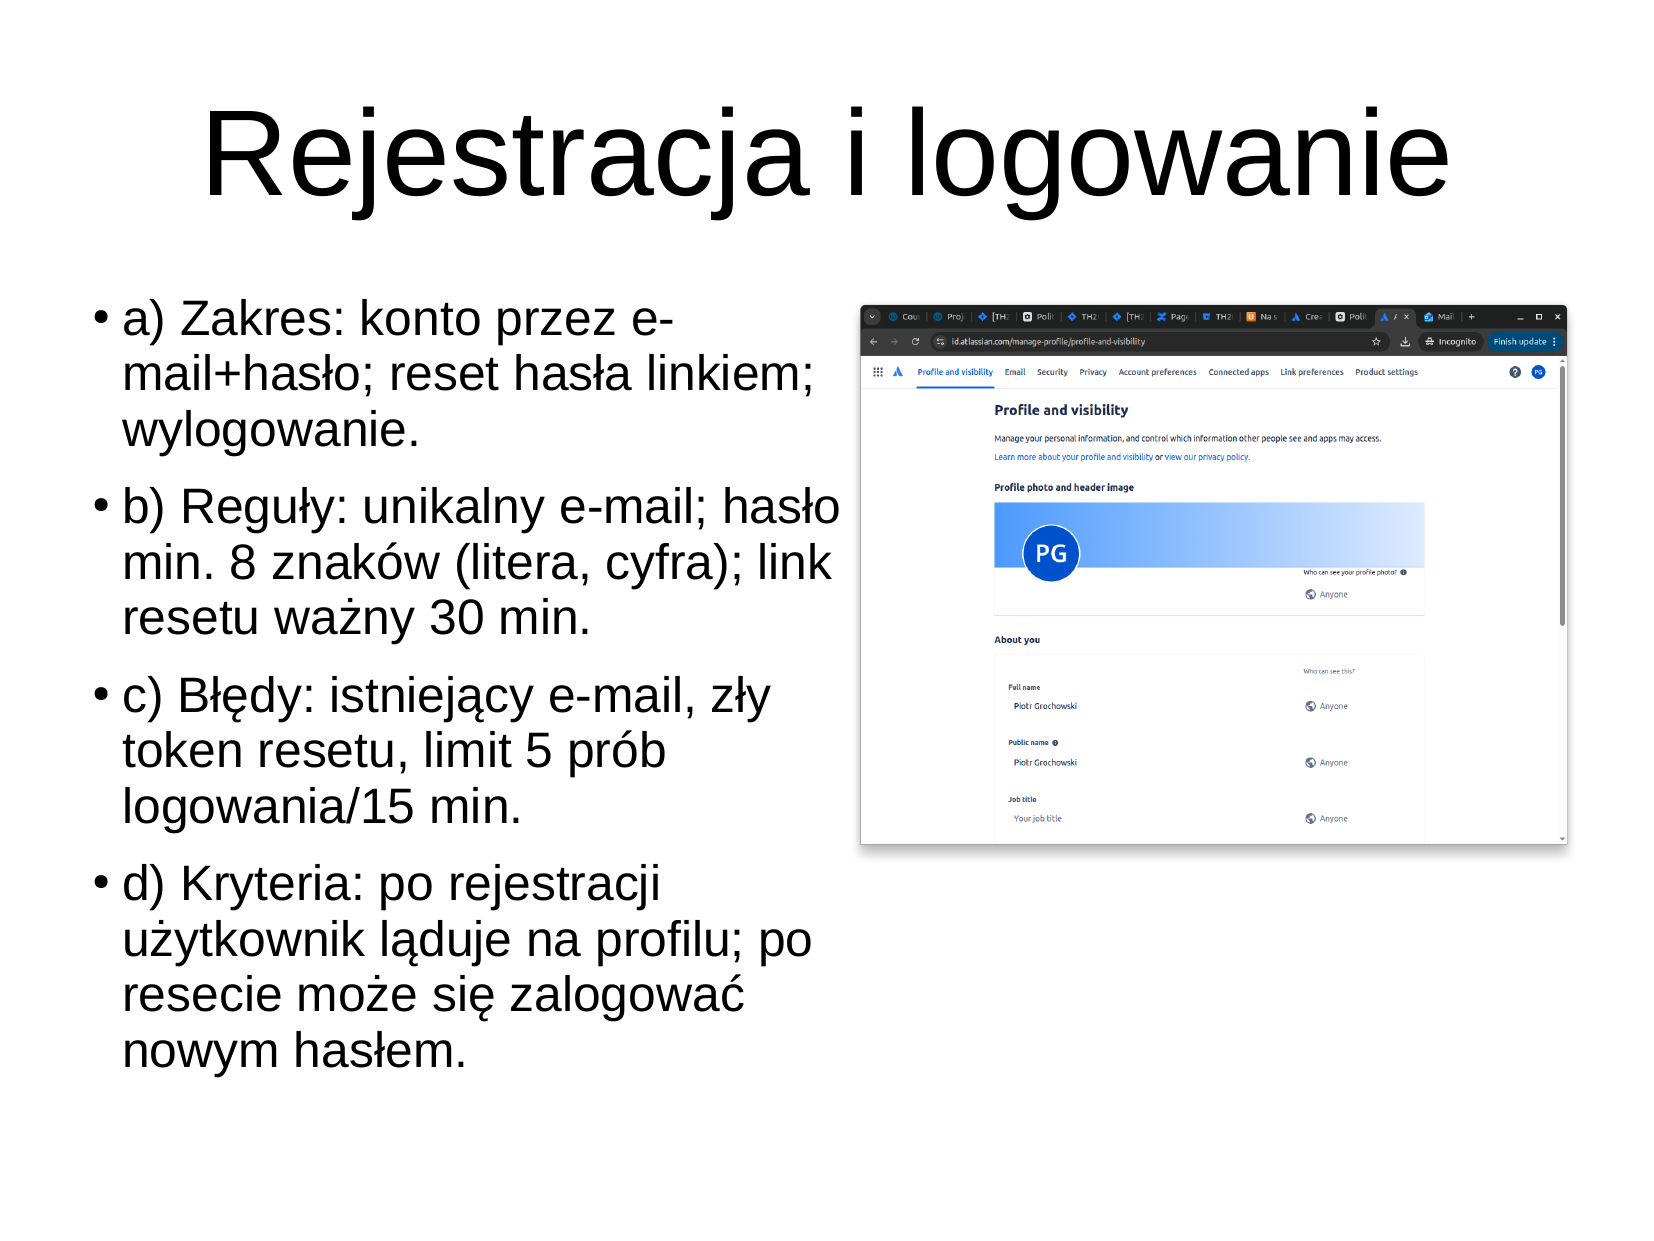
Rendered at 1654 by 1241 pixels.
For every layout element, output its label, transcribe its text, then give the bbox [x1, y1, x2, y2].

picture [851, 299, 1576, 863]
title Rejestracja i logowanie [82, 49, 1571, 257]
list a) Zakres: konto przez e-mail+hasło; reset hasła linkiem; wylogowanie. b) Reguły: unikalny e-mail; hasło min. 8 znaków (litera, cyfra); link resetu ważny 30 min. c) Błędy: istniejący e-mail, zły token resetu, limit 5 prób logowania/15 min. d) Kryteria: po rejestracji użytkownik ląduje na profilu; po resecie może się zalogować nowym hasłem. [82, 290, 863, 1088]
